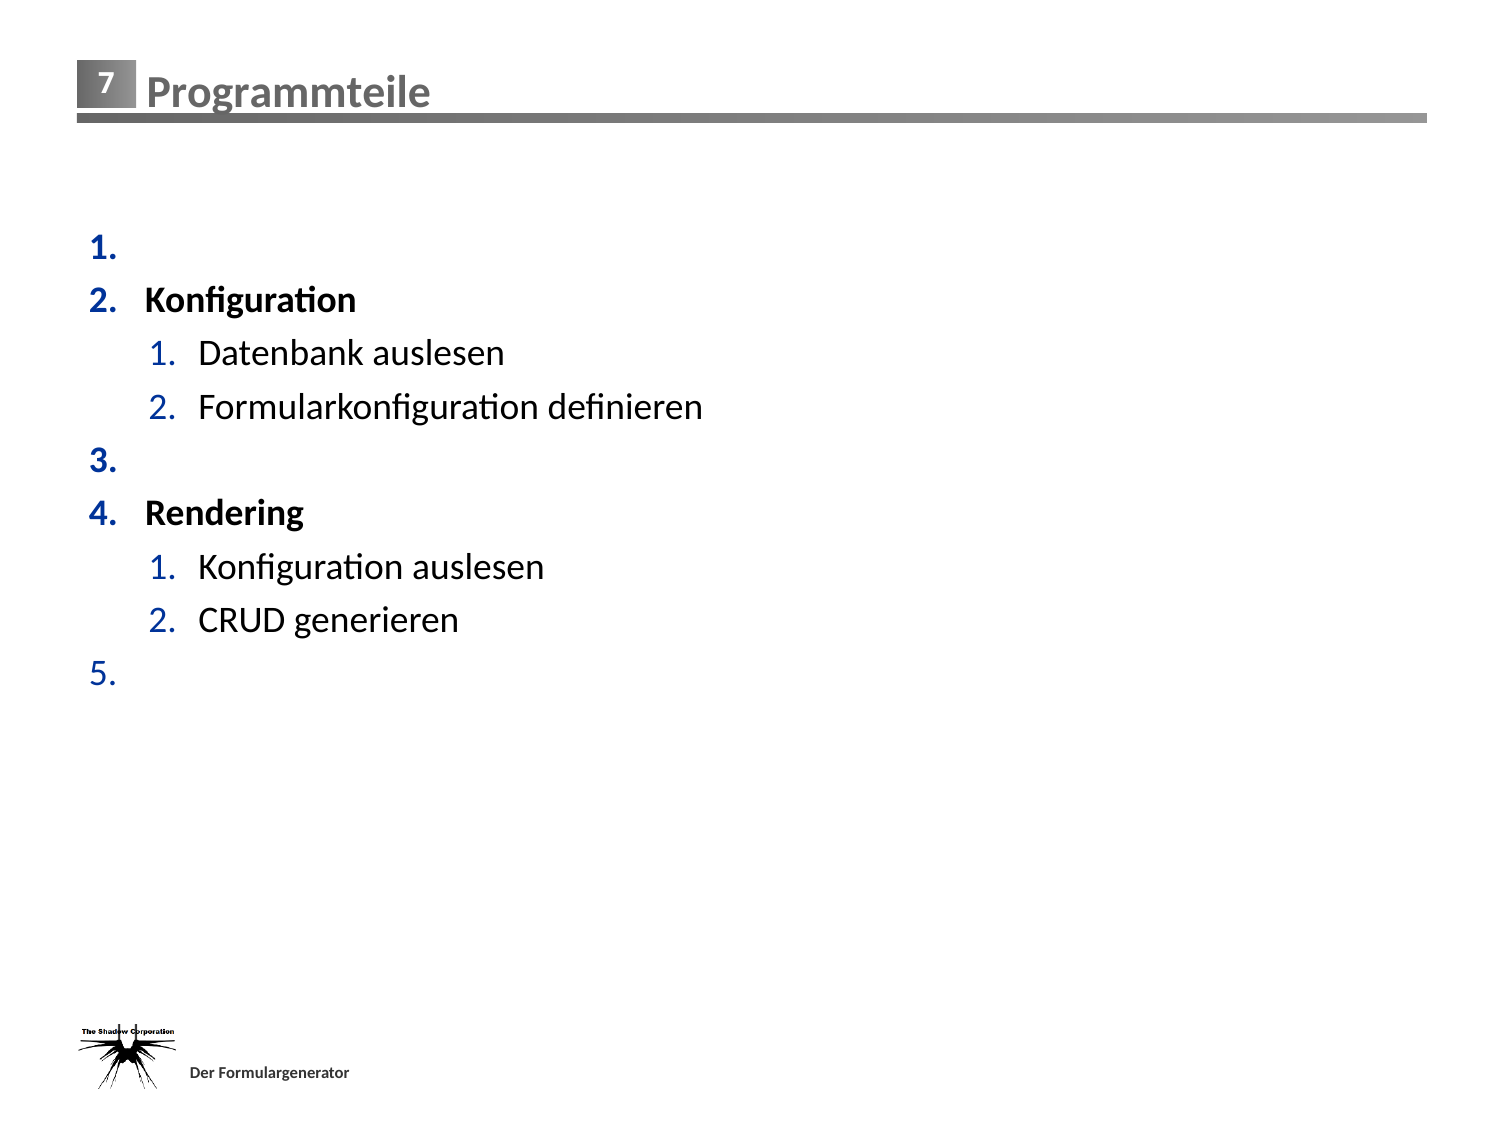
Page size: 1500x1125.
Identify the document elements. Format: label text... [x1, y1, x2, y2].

list [73, 179, 1424, 1052]
title Programmteile [131, 54, 1433, 125]
text_box Konfiguration Datenbank auslesen Formularkonfiguration definieren Rendering Konfiguration auslesen CRUD generieren [74, 161, 1424, 987]
